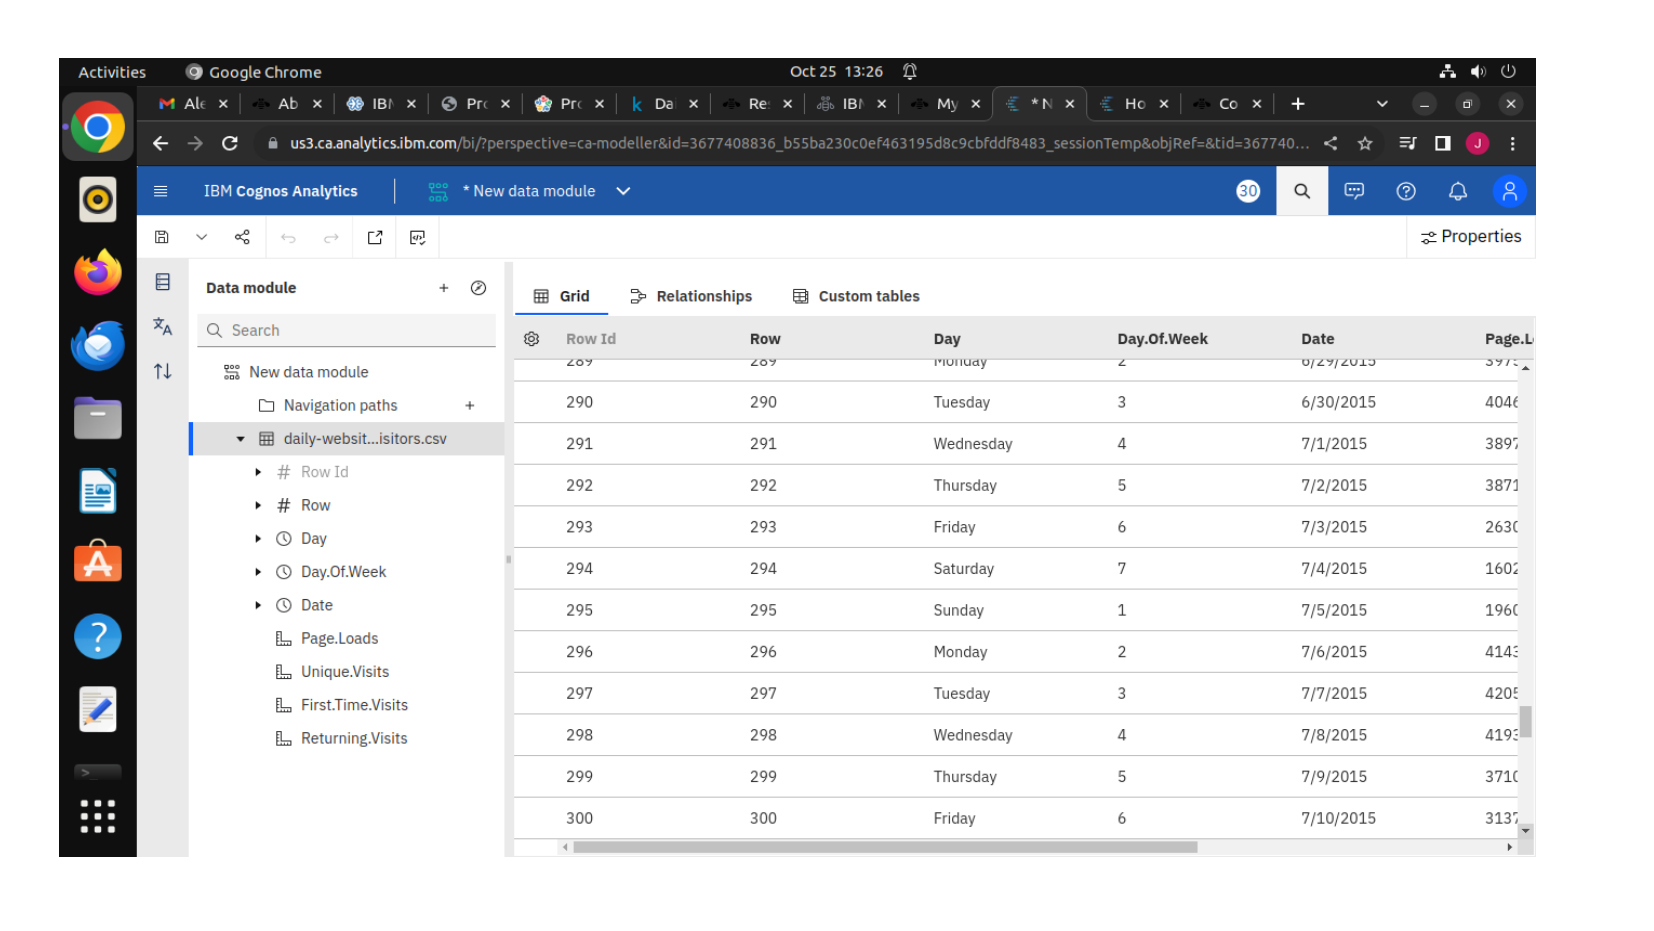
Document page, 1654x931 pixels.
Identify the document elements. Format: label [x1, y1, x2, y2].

picture [59, 58, 1536, 857]
